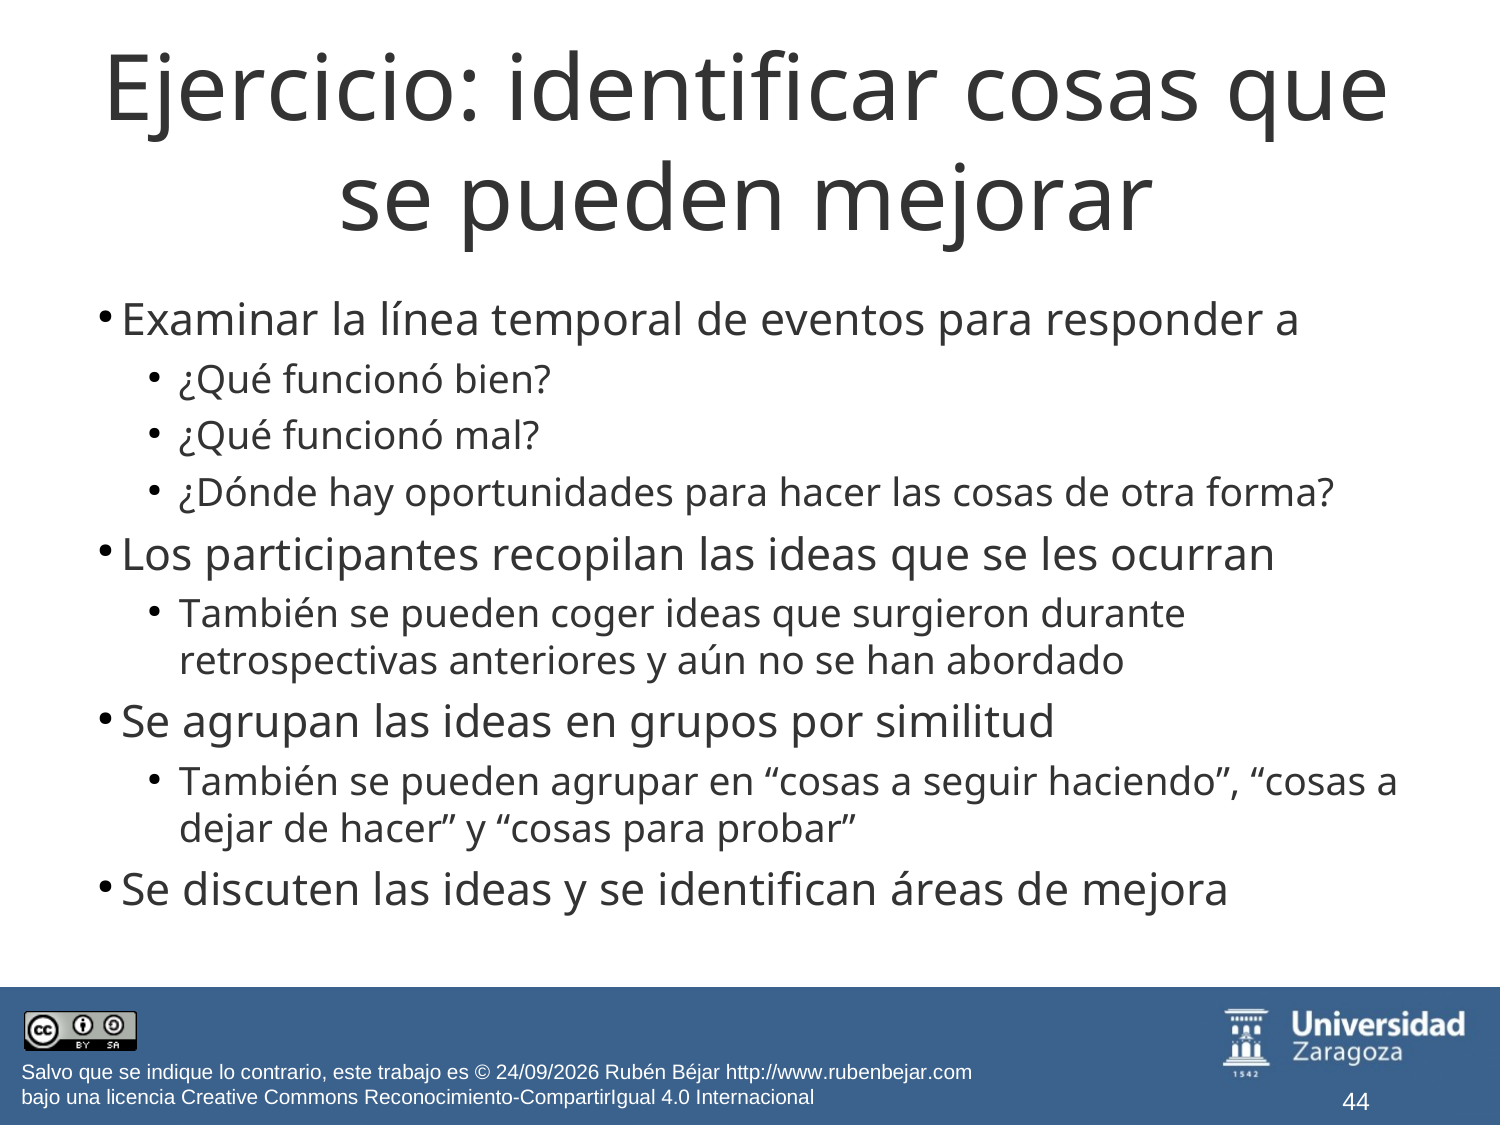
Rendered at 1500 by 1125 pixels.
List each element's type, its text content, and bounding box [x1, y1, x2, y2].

title Ejercicio: identificar cosas que se pueden mejorar [74, 21, 1420, 257]
list Examinar la línea temporal de eventos para responder a ¿Qué funcionó bien? ¿Qué funcionó mal? ¿Dónde hay oportunidades para hacer las cosas de otra forma? Los participantes recopilan las ideas que se les ocurran También se pueden coger ideas que surgieron durante retrospectivas anteriores y aún no se han abordado Se agrupan las ideas en grupos por similitud También se pueden agrupar en “cosas a seguir haciendo”, “cosas a dejar de hacer” y “cosas para probar” Se discuten las ideas y se identifican áreas de mejora [82, 283, 1418, 936]
picture [0, 987, 1500, 1125]
